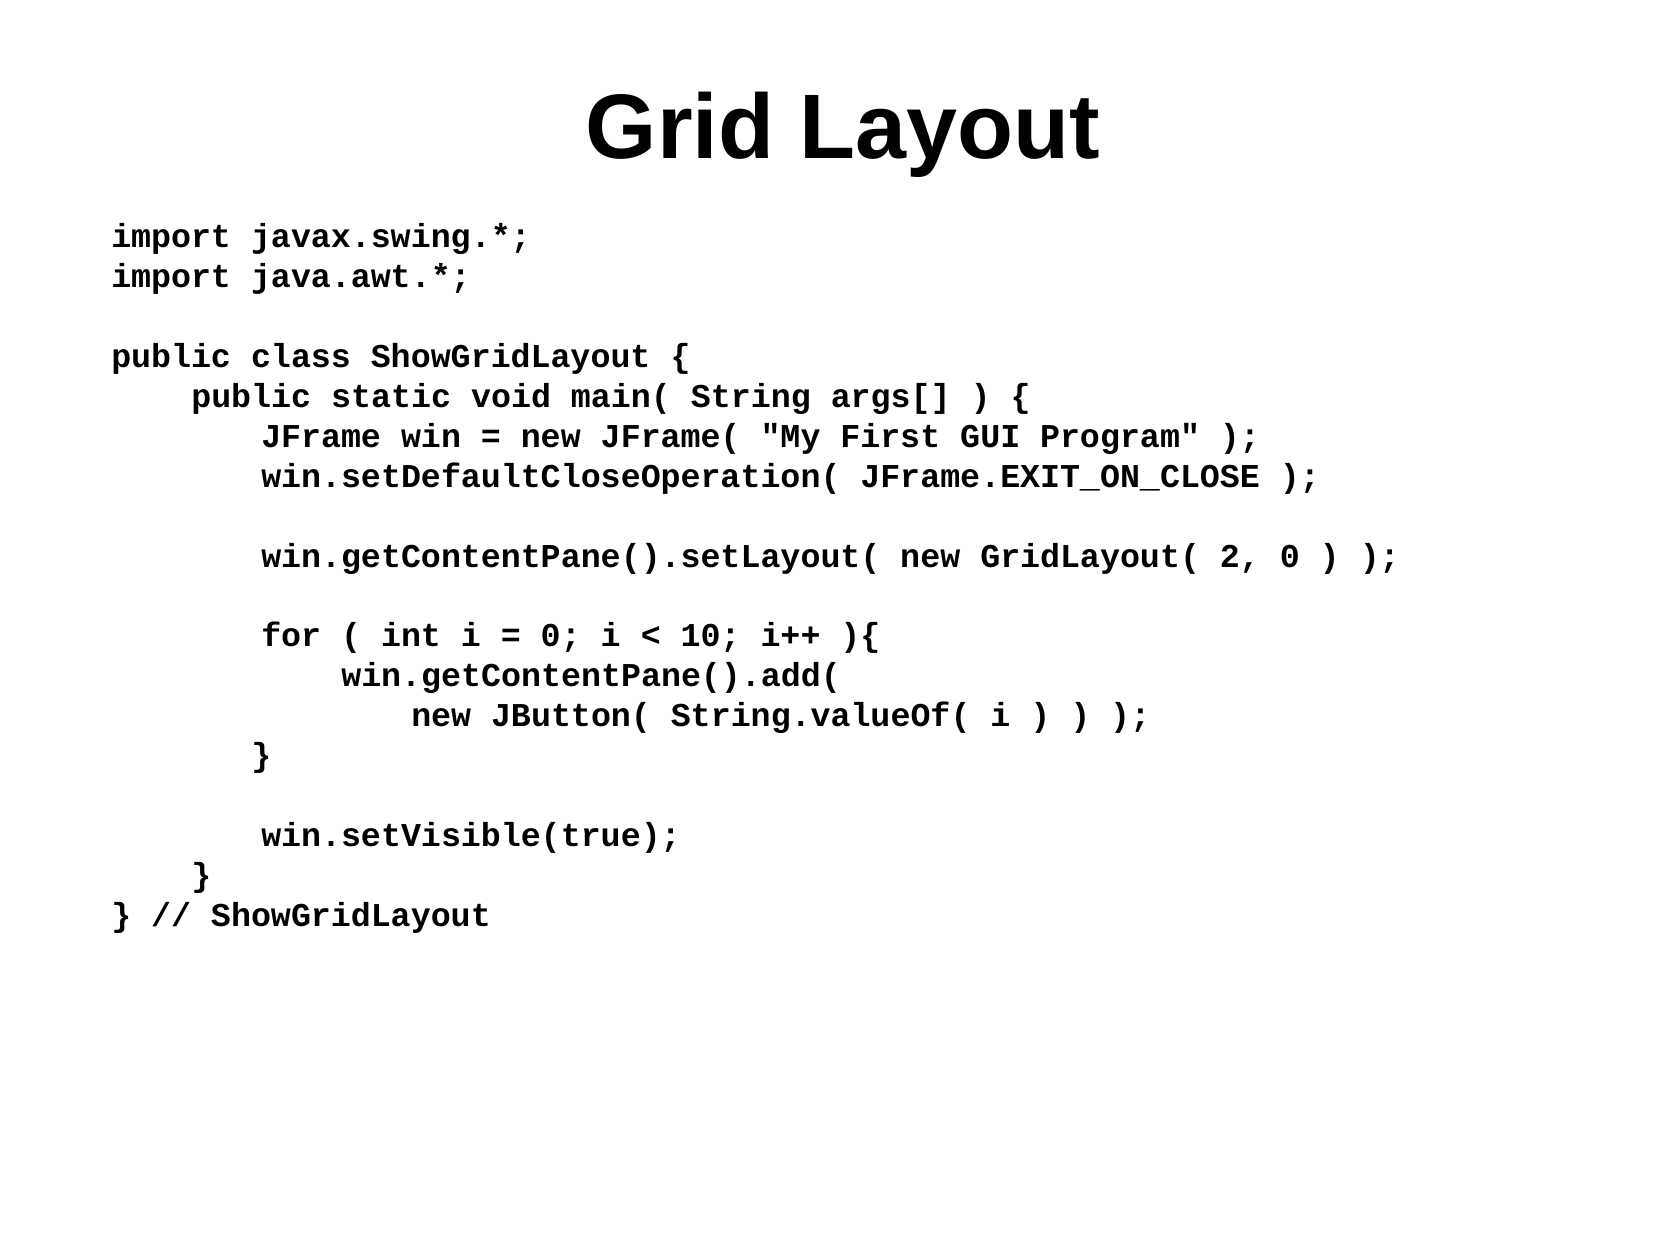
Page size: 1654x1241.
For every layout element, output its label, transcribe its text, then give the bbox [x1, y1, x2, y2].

title Grid Layout [82, 49, 1571, 196]
text_box import javax.swing.*; import java.awt.*; public class ShowGridLayout { public static void main( String args[] ) { JFrame win = new JFrame( "My First GUI Program" ); win.setDefaultCloseOperation( JFrame.EXIT_ON_CLOSE ); win.getContentPane().setLayout( new GridLayout( 2, 0 ) ); for ( int i = 0; i < 10; i++ ){ win.getContentPane().add( new JButton( String.valueOf( i ) ) ); } win.setVisible(true); } } // ShowGridLayout [96, 206, 1417, 941]
